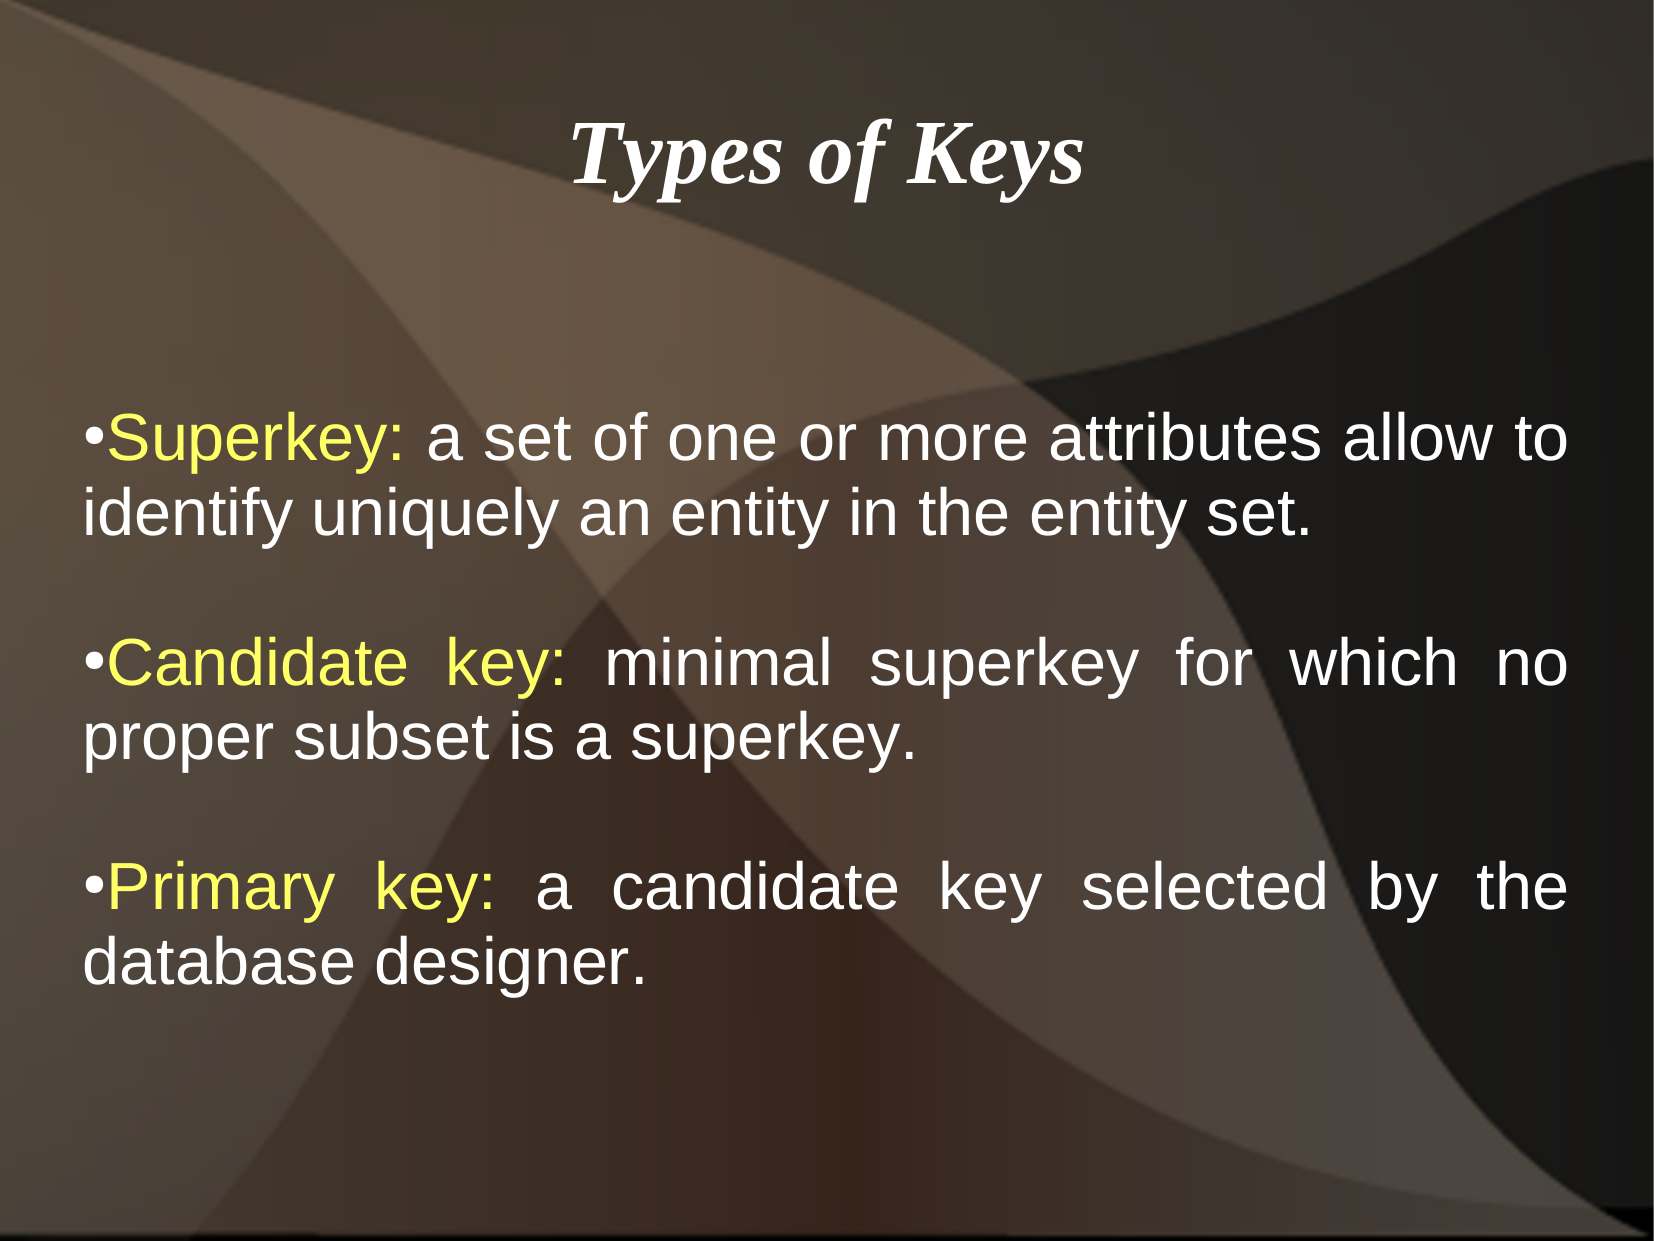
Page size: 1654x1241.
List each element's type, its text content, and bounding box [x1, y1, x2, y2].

picture [0, 0, 1654, 1241]
subtitle Superkey: a set of one or more attributes allow to identify uniquely an entity in the entity set. Candidate key: minimal superkey for which no proper subset is a superkey. Primary key: a candidate key selected by the database designer. [82, 297, 1571, 1102]
title Types of Keys [82, 56, 1571, 250]
